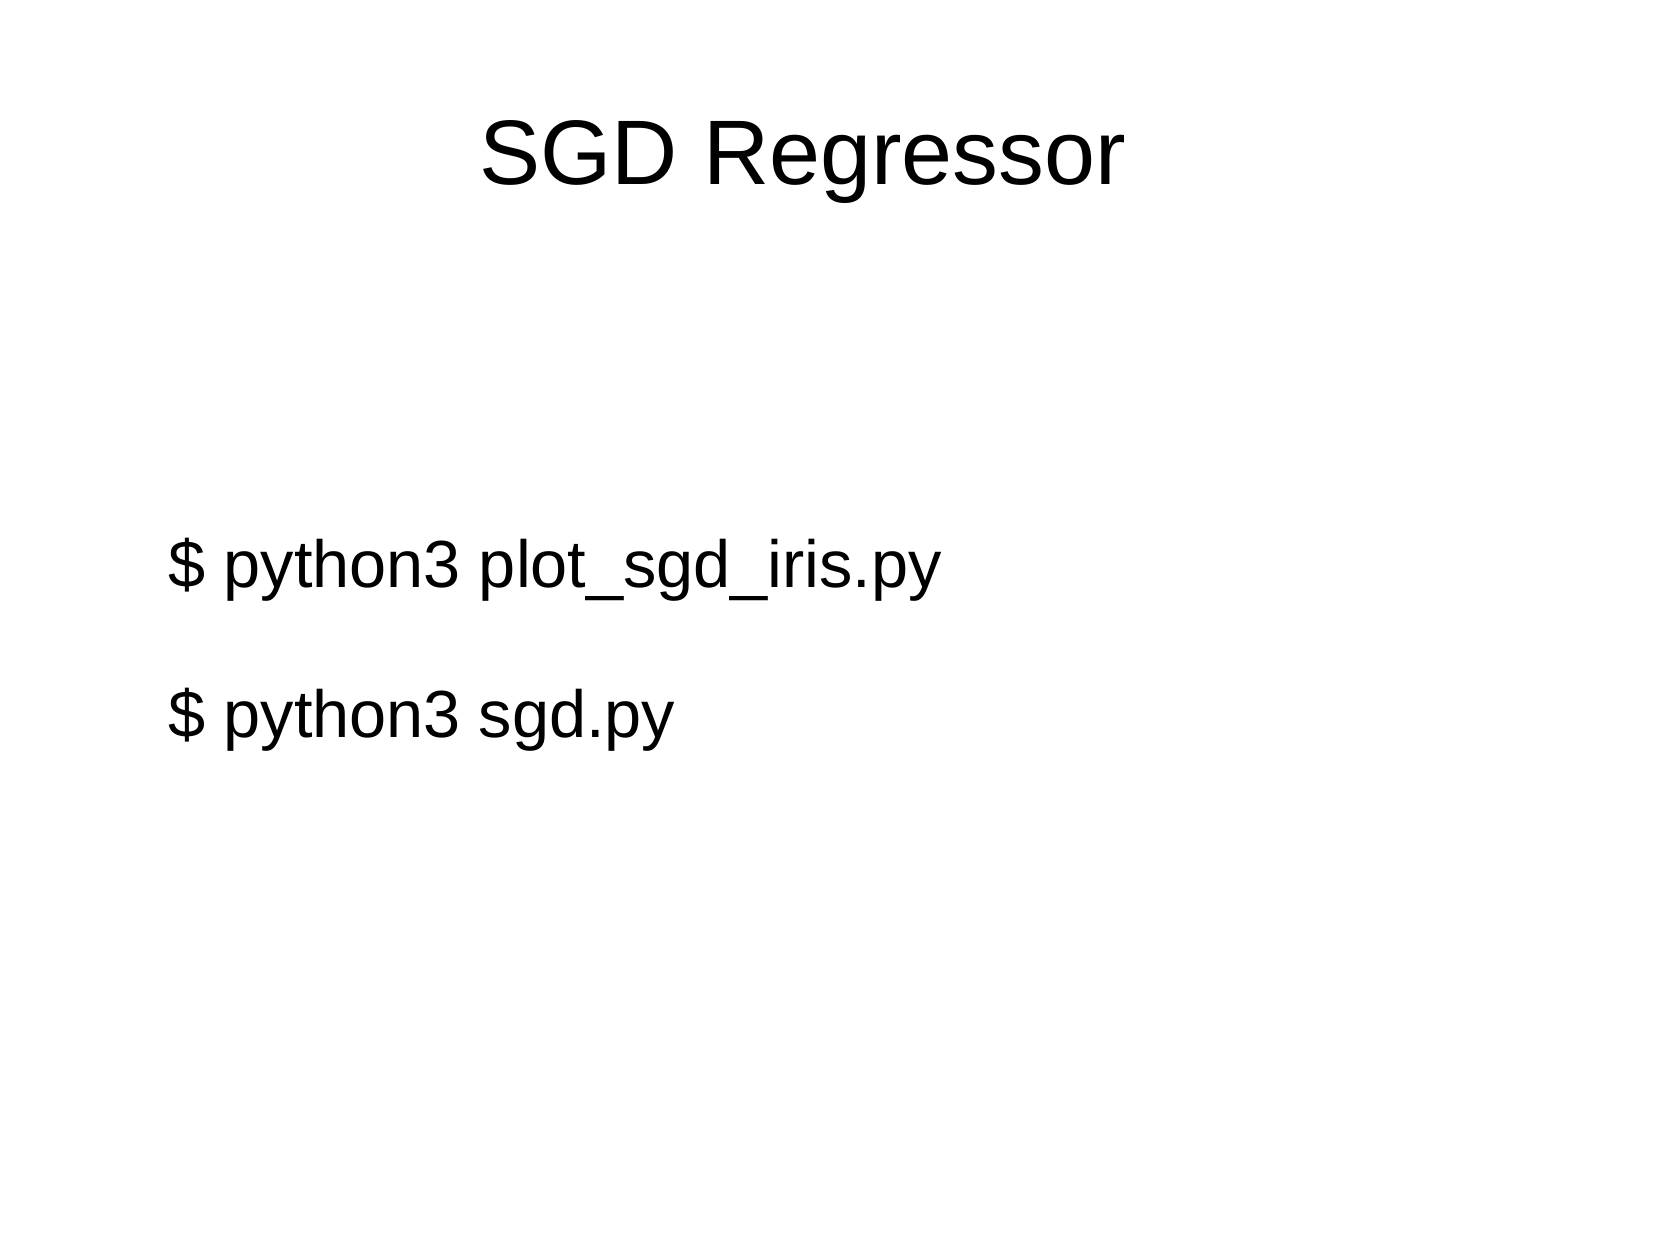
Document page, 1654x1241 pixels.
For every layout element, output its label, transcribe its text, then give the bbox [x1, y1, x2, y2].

title SGD Regressor [59, 49, 1548, 257]
text_box $ python3 plot_sgd_iris.py $ python3 sgd.py [153, 519, 1548, 759]
